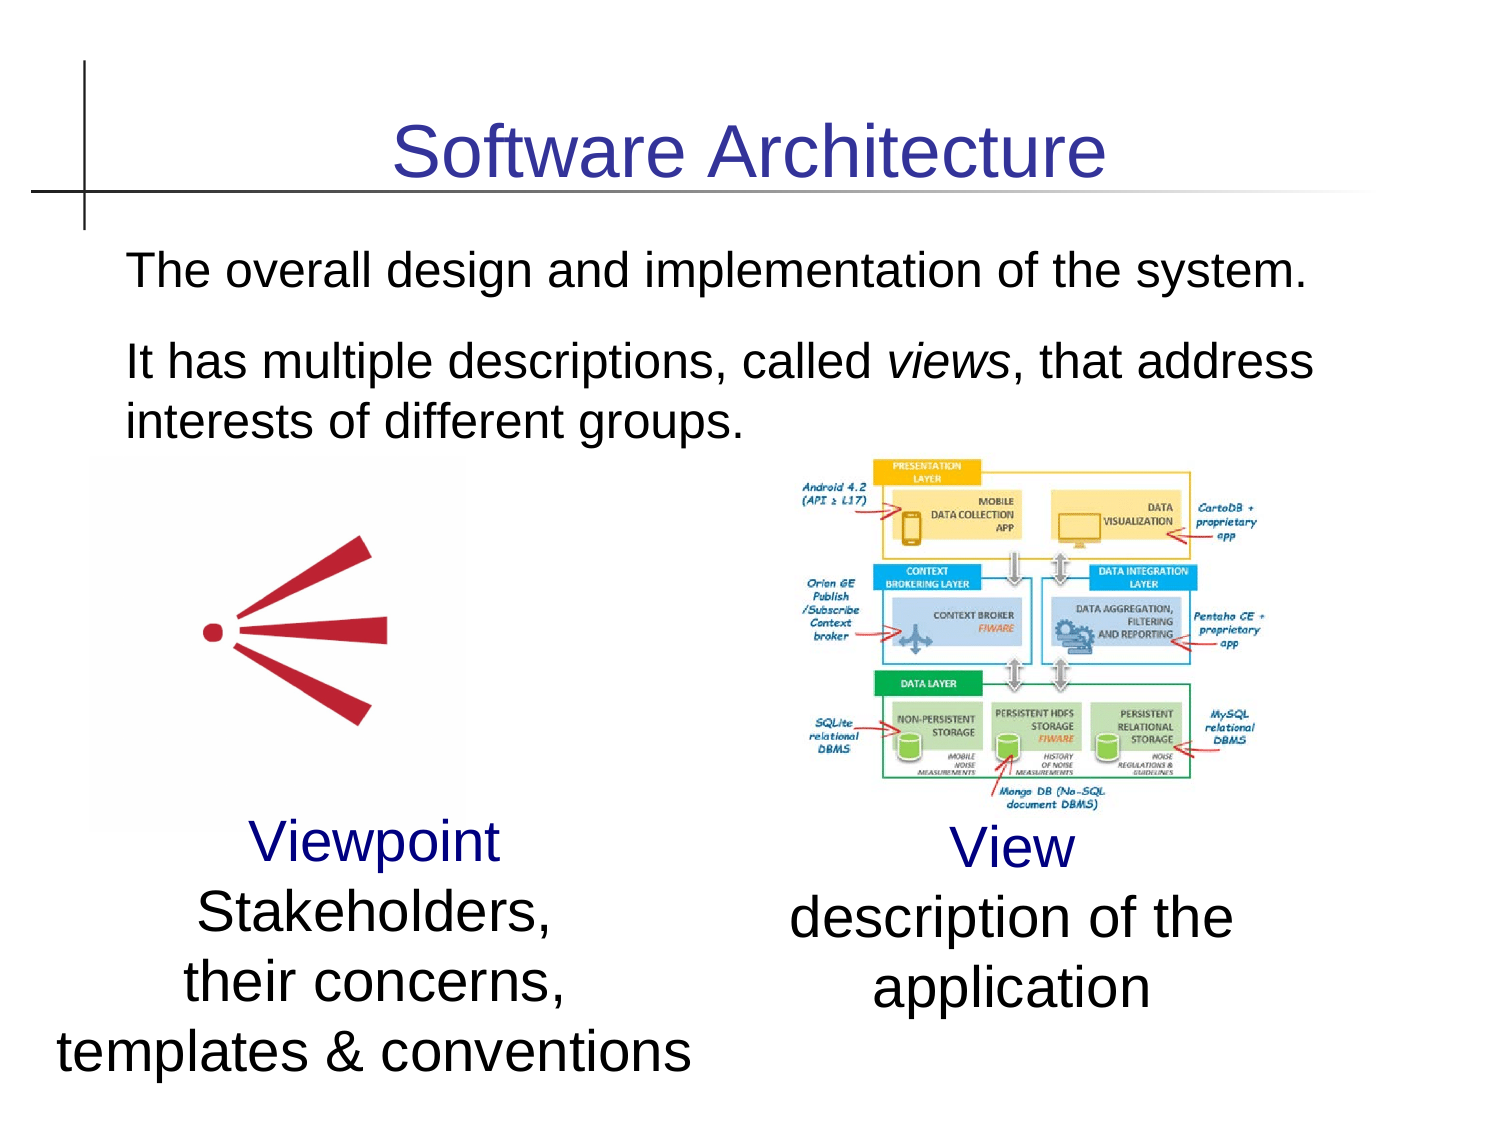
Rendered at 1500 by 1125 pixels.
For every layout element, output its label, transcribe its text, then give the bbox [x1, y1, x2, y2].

text_box Viewpoint Stakeholders, their concerns, templates & conventions [15, 795, 736, 1108]
list The overall design and implementation of the system. It has multiple descriptions, called views, that address interests of different groups. [110, 229, 1411, 496]
title Software Architecture [50, 37, 1450, 201]
picture [89, 456, 466, 795]
text_box View description of the application [765, 801, 1261, 1027]
picture [780, 446, 1286, 826]
